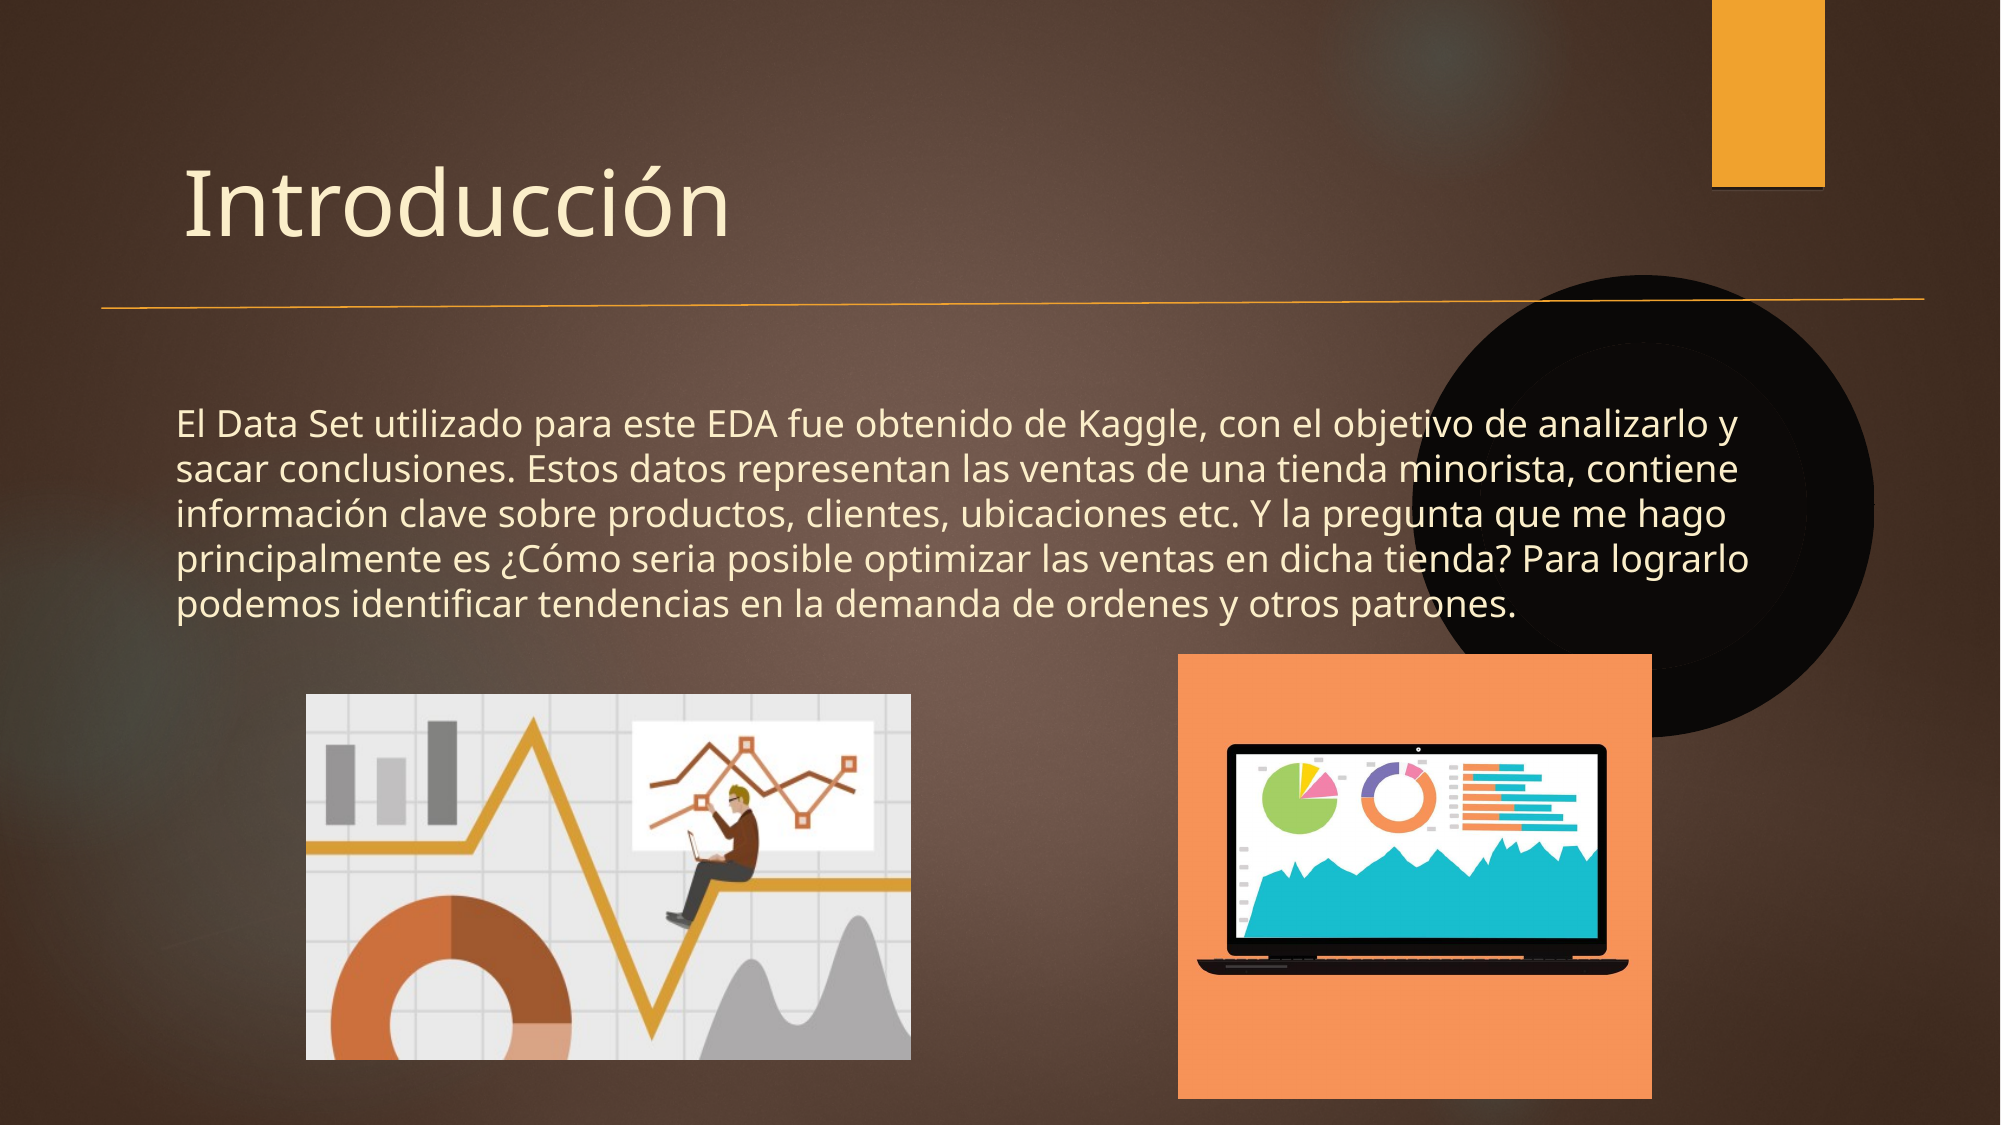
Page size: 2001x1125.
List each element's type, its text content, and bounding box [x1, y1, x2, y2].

list El Data Set utilizado para este EDA fue obtenido de Kaggle, con el objetivo de analizarlo y sacar conclusiones. Estos datos representan las ventas de una tienda minorista, contiene información clave sobre productos, clientes, ubicaciones etc. Y la pregunta que me hago principalmente es ¿Cómo seria posible optimizar las ventas en dicha tienda? Para lograrlo podemos identificar tendencias en la demanda de ordenes y otros patrones. [160, 392, 1840, 657]
picture [306, 694, 911, 1060]
picture [1178, 654, 1652, 1099]
title Introducción [168, 136, 790, 231]
